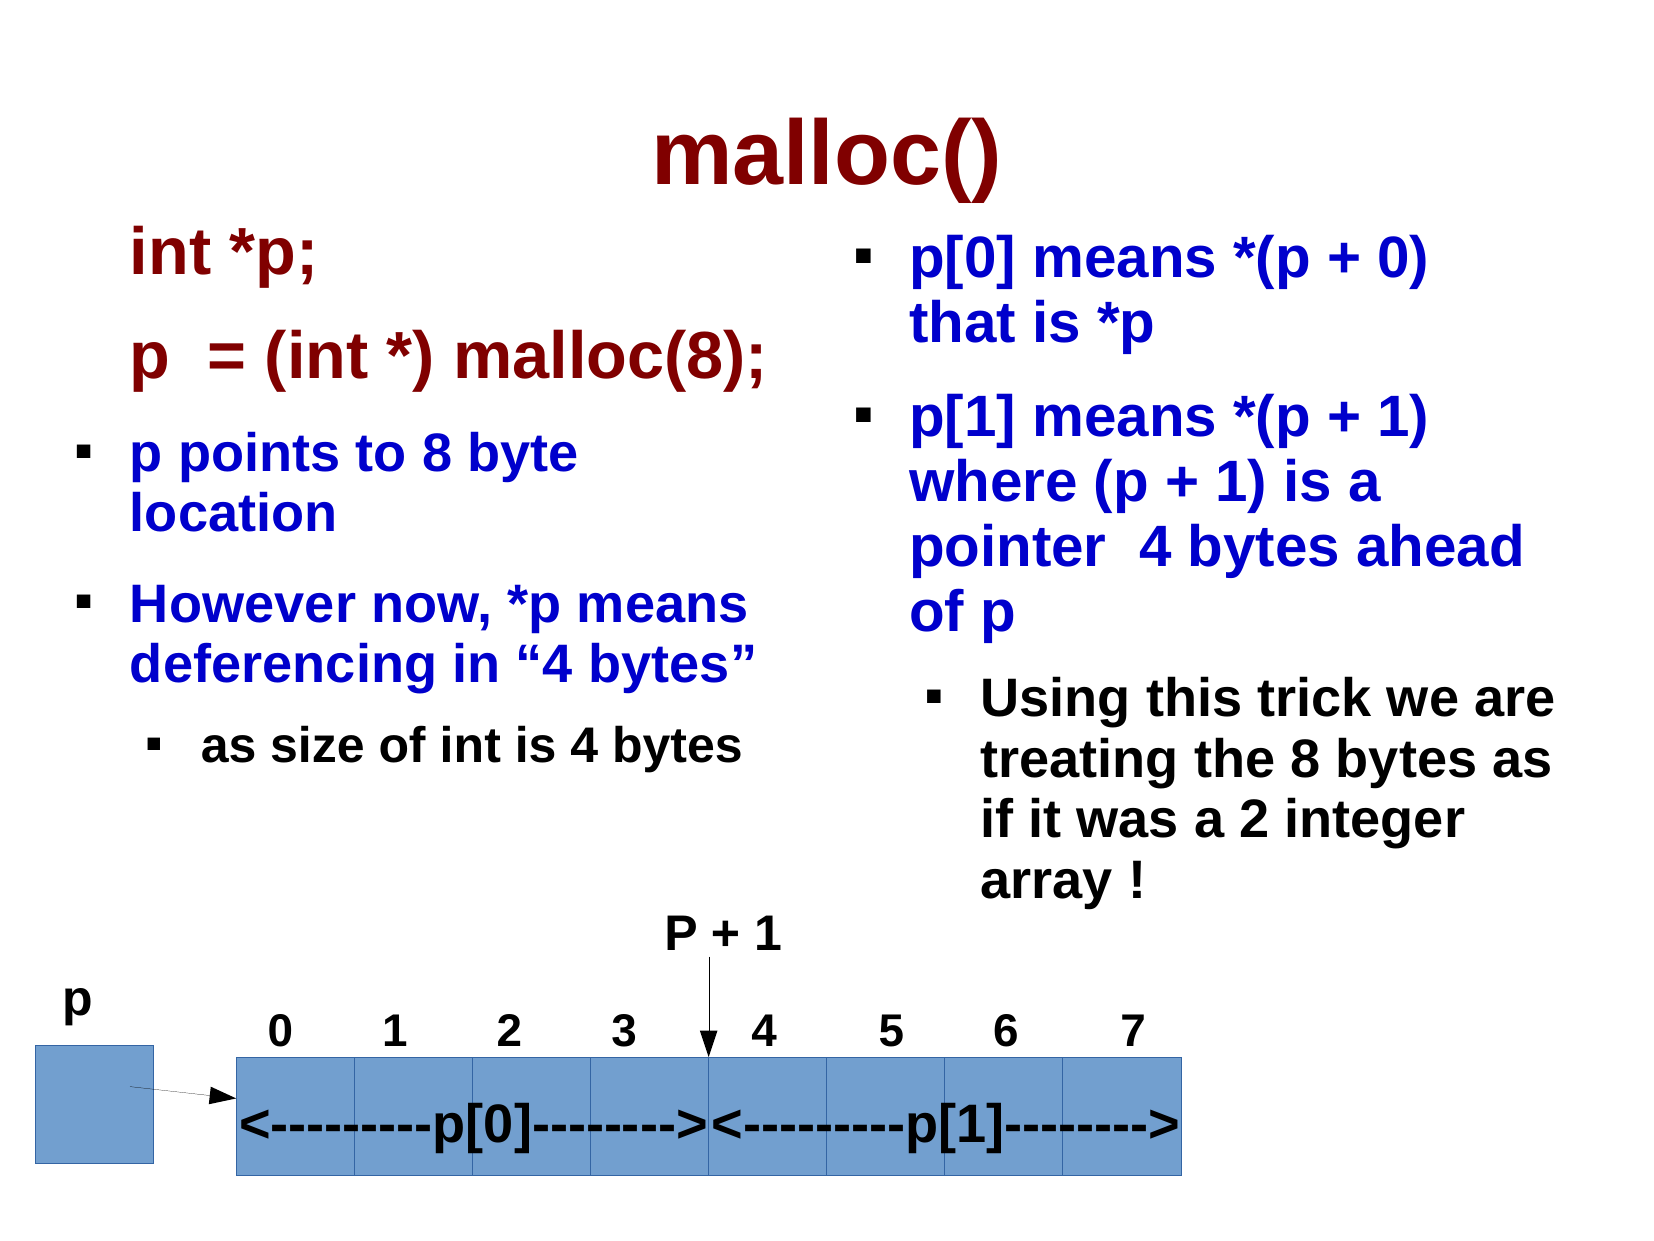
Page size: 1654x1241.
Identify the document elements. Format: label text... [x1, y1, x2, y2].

text_box 0 1 2 3 4 5 6 7 [710, 998, 1205, 1065]
text_box <---------p[0]--------> [224, 1086, 696, 1162]
text_box <---------p[1]--------> [696, 1086, 1205, 1162]
list p[0] means *(p + 0) that is *p p[1] means *(p + 1) where (p + 1) is a pointer 4 bytes ahead of p Using this trick we are treating the 8 bytes as if it was a 2 integer array ! [838, 224, 1565, 944]
text_box P + 1 [649, 897, 804, 1024]
text_box 0 1 2 3 4 5 6 7 [188, 998, 709, 1065]
list int *p; p = (int *) malloc(8); p points to 8 byte location However now, *p means deferencing in “4 bytes” as size of int is 4 bytes [59, 213, 786, 934]
text_box p [47, 962, 107, 1093]
text_box [236, 1057, 1182, 1086]
text_box [35, 1045, 154, 1164]
text_box [236, 1162, 1182, 1176]
title malloc() [82, 49, 1571, 257]
